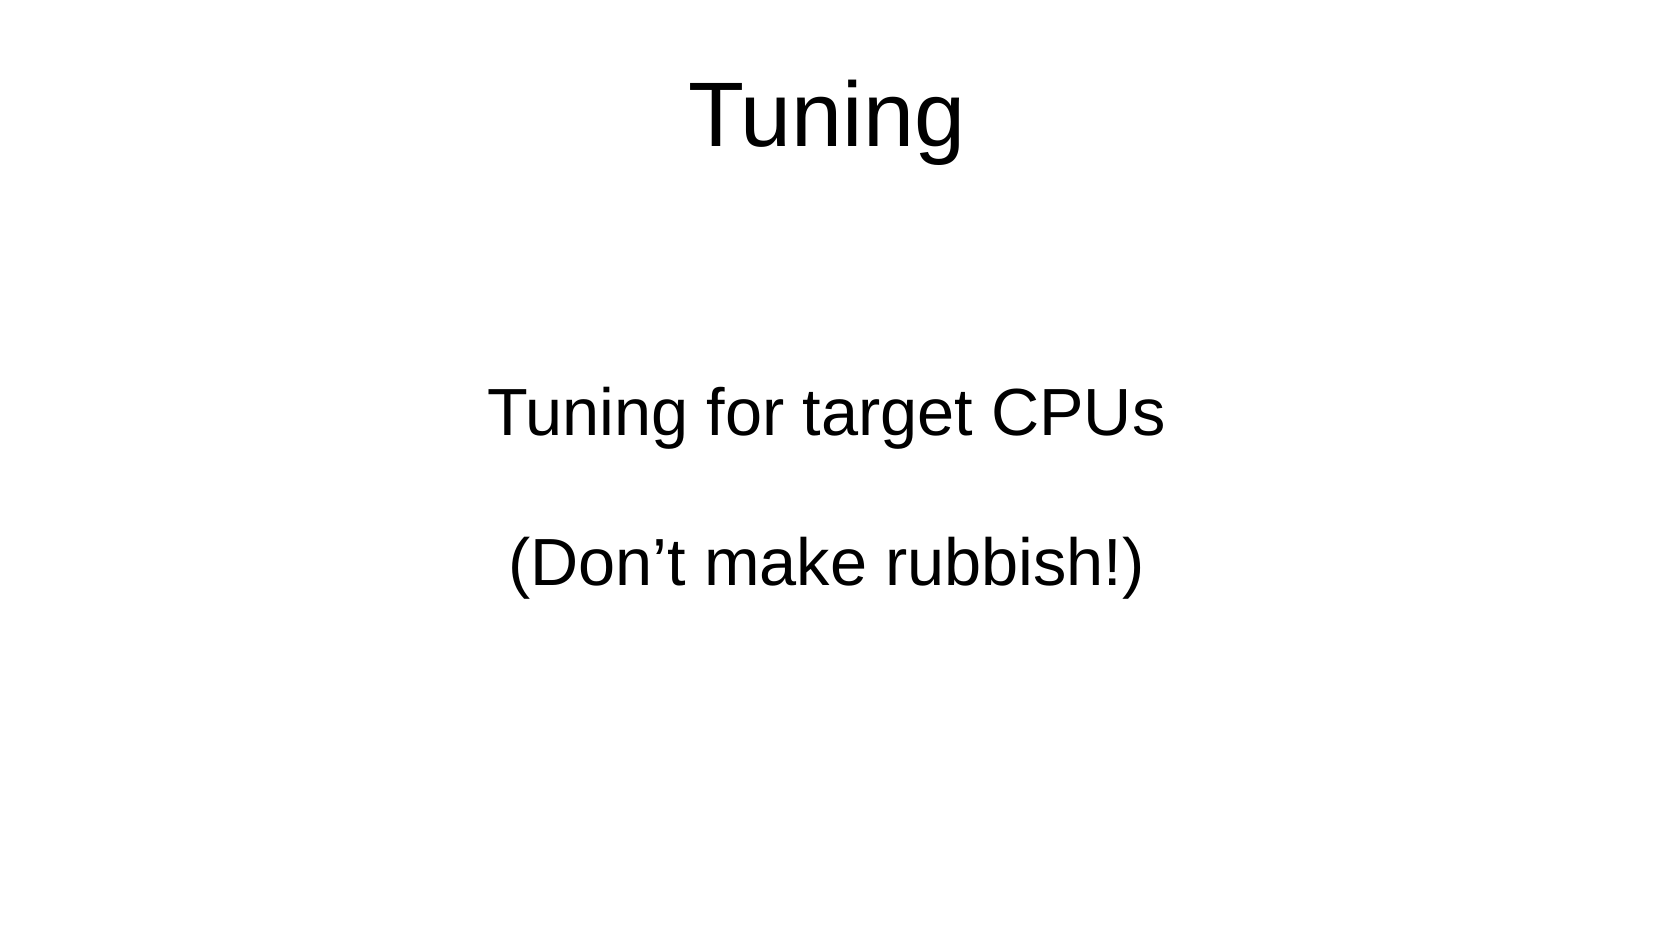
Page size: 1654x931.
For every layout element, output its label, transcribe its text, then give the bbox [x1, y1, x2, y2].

subtitle Tuning for target CPUs (Don’t make rubbish!) [82, 217, 1571, 758]
title Tuning [82, 37, 1571, 193]
